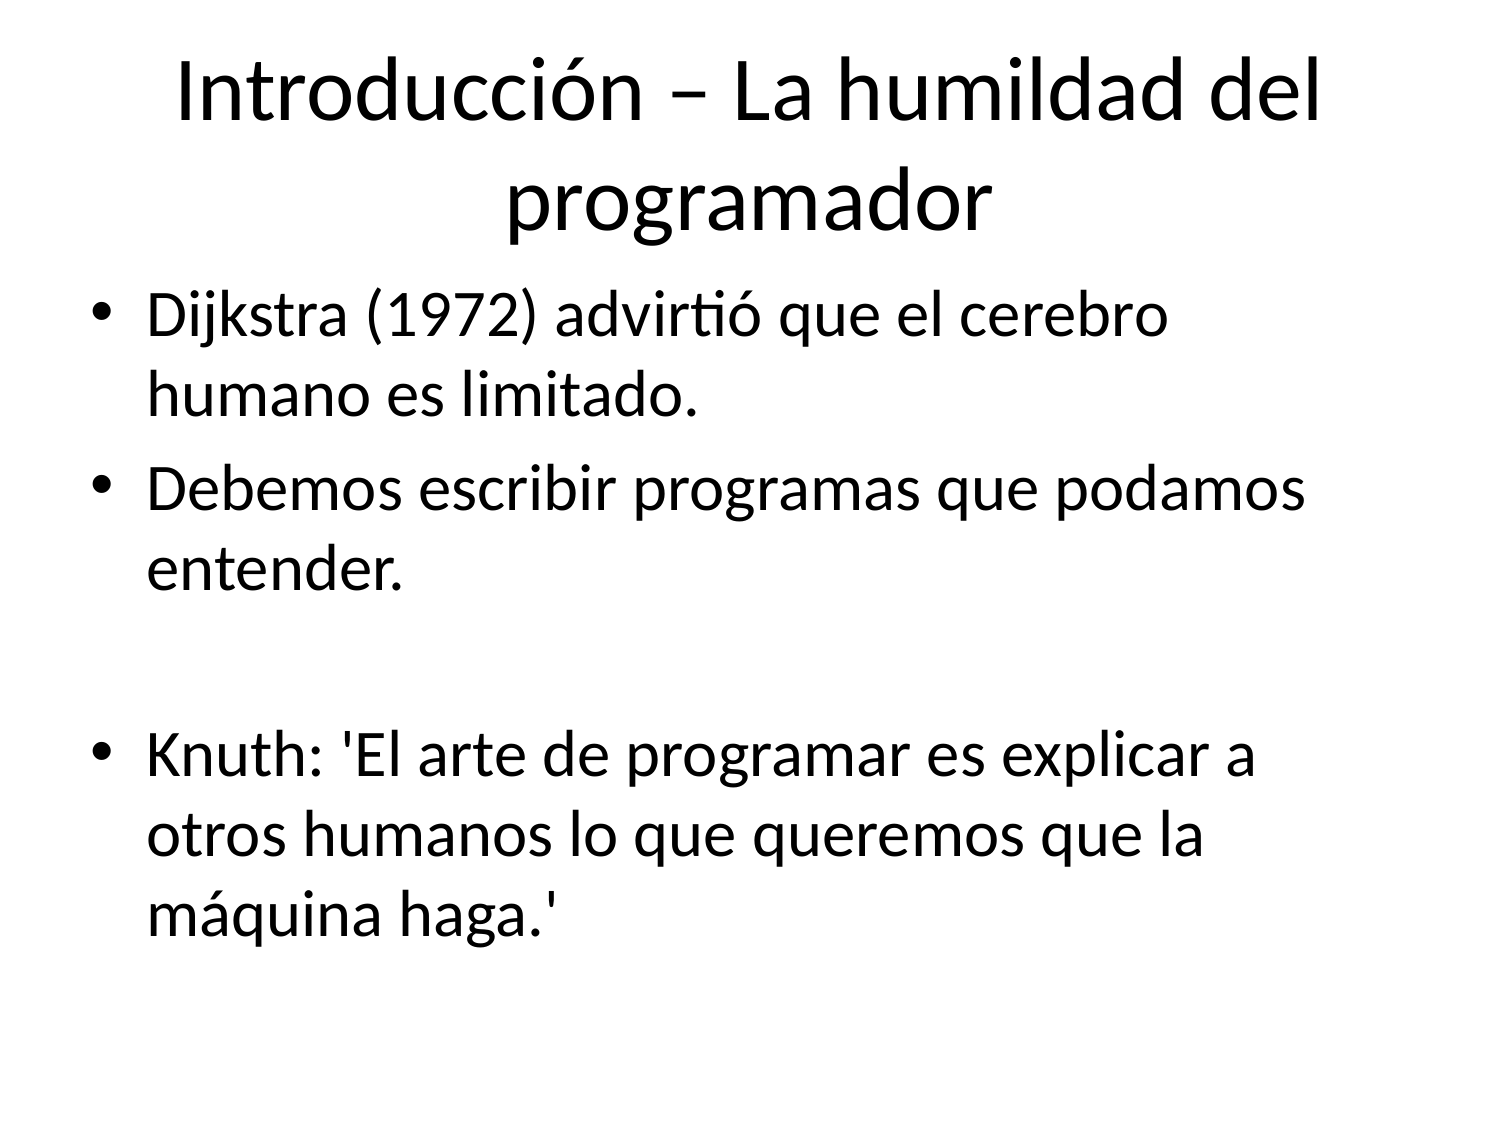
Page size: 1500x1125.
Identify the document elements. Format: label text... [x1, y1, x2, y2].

list Dijkstra (1972) advirtió que el cerebro humano es limitado. Debemos escribir programas que podamos entender. Knuth: 'El arte de programar es explicar a otros humanos lo que queremos que la máquina haga.' [75, 262, 1425, 1005]
title Introducción – La humildad del programador [75, 45, 1425, 233]
